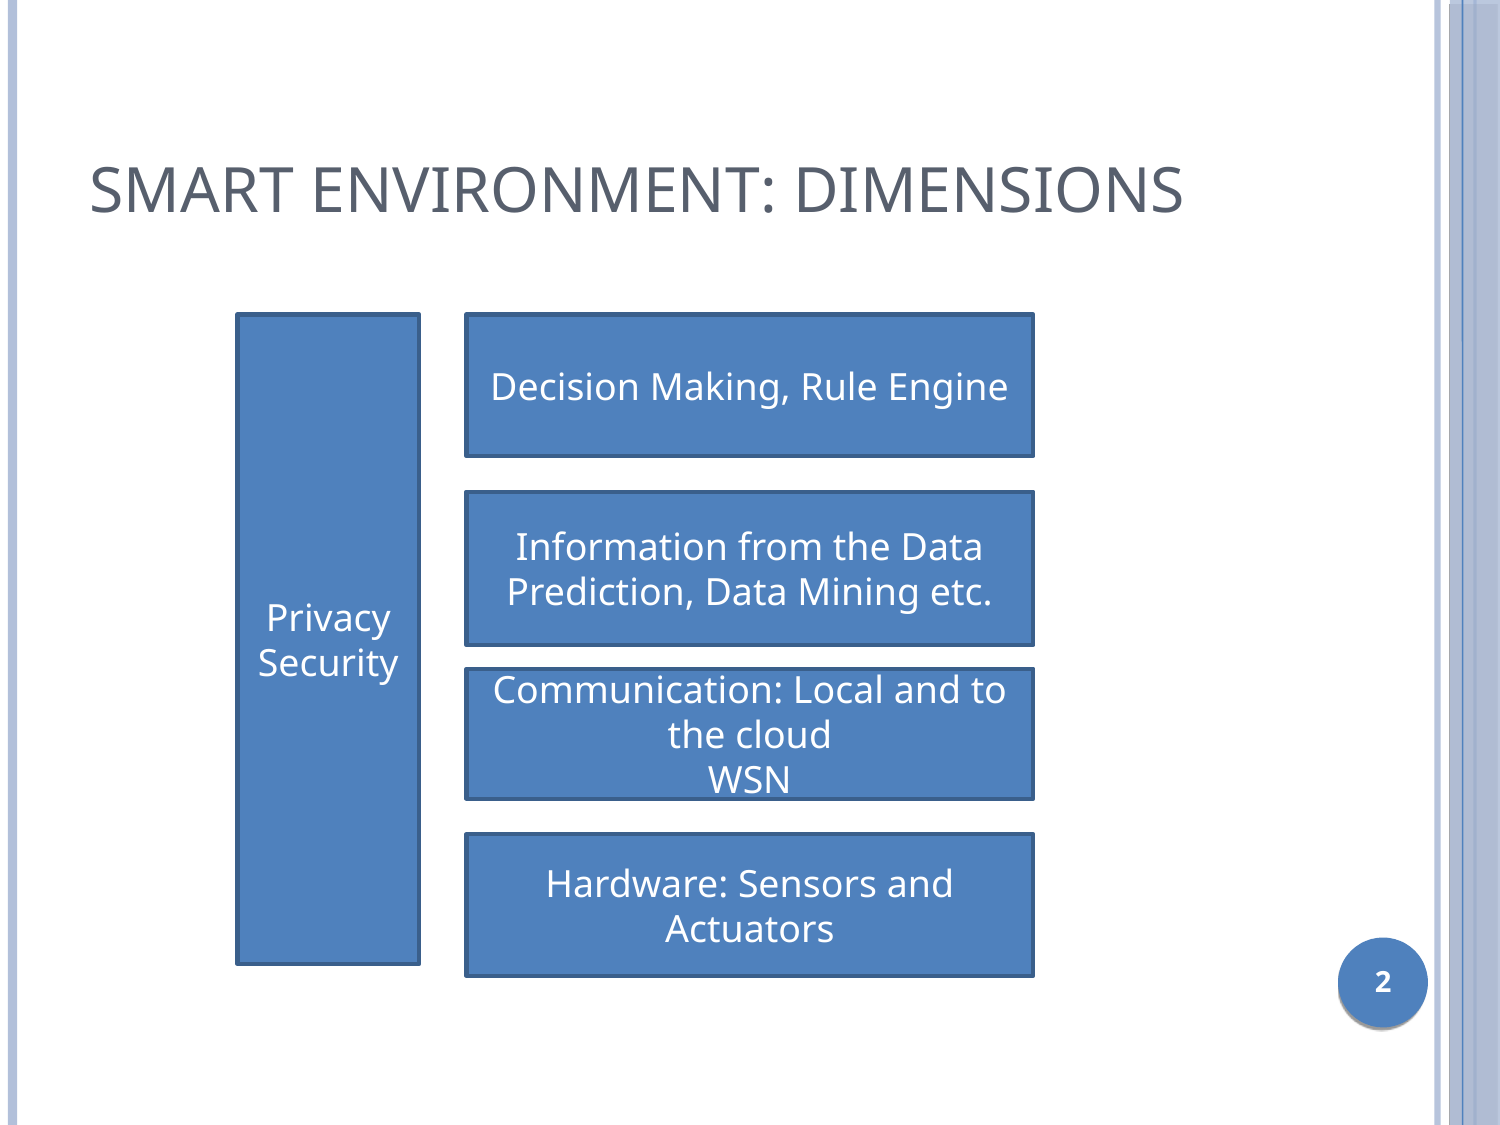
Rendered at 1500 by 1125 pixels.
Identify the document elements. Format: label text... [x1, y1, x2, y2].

text_box Decision Making, Rule Engine [466, 314, 1034, 457]
text_box Hardware: Sensors and Actuators [466, 834, 1034, 976]
text_box <number> [1333, 940, 1434, 1027]
text_box Communication: Local and to the cloud WSN [466, 668, 1034, 799]
text_box Privacy Security [237, 314, 420, 964]
text_box Smart environment: Dimensions [74, 45, 1300, 233]
text_box Information from the Data Prediction, Data Mining etc. [466, 491, 1034, 646]
